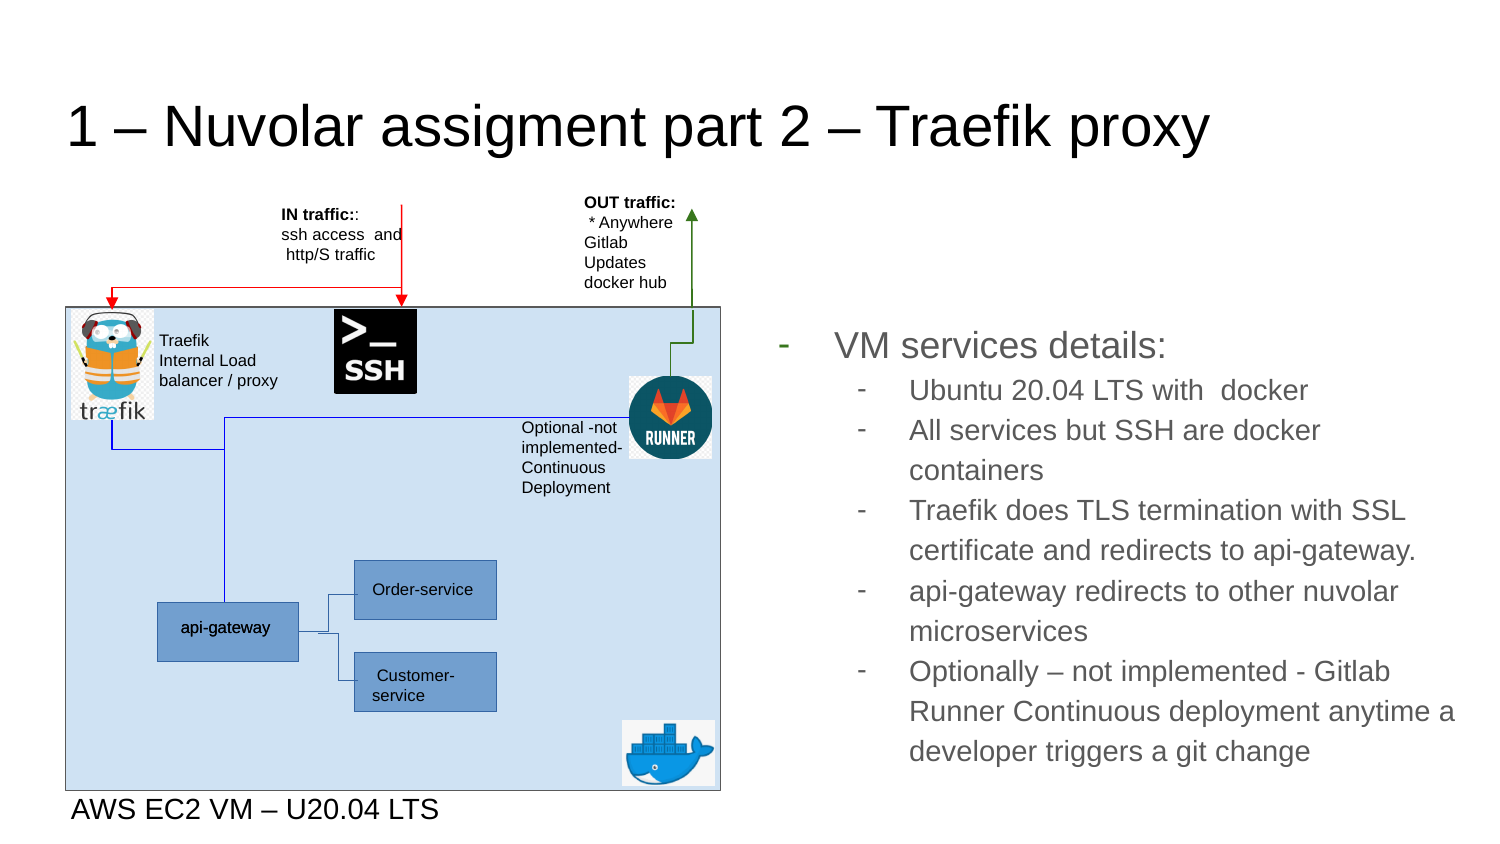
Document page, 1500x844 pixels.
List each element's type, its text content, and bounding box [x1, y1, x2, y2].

text_box Customer-service [357, 649, 473, 712]
text_box Optional -not implemented-Continuous Deployment [506, 402, 660, 465]
picture [71, 309, 154, 420]
text_box IN traffic:: ssh access and http/S traffic [266, 188, 544, 260]
picture [629, 376, 712, 459]
text_box AWS EC2 VM – U20.04 LTS [55, 775, 473, 834]
picture [622, 720, 715, 786]
text_box api-gateway [165, 602, 319, 665]
text_box [65, 306, 721, 791]
list VM services details: Ubuntu 20.04 LTS with docker All services but SSH are docker containers Traefik does TLS termination with SSL certificate and redirects to api-gateway. api-gateway redirects to other nuvolar microservices Optionally – not implemented - Gitlab Runner Continuous deployment anytime a developer triggers a git change [744, 299, 1476, 815]
title 1 – Nuvolar assigment part 2 – Traefik proxy [51, 72, 1500, 167]
text_box Order-service [357, 563, 511, 626]
text_box OUT traffic: * Anywhere Gitlab Updates docker hub [569, 177, 710, 278]
text_box Traefik Internal Load balancer / proxy [144, 314, 349, 401]
picture [334, 309, 417, 394]
